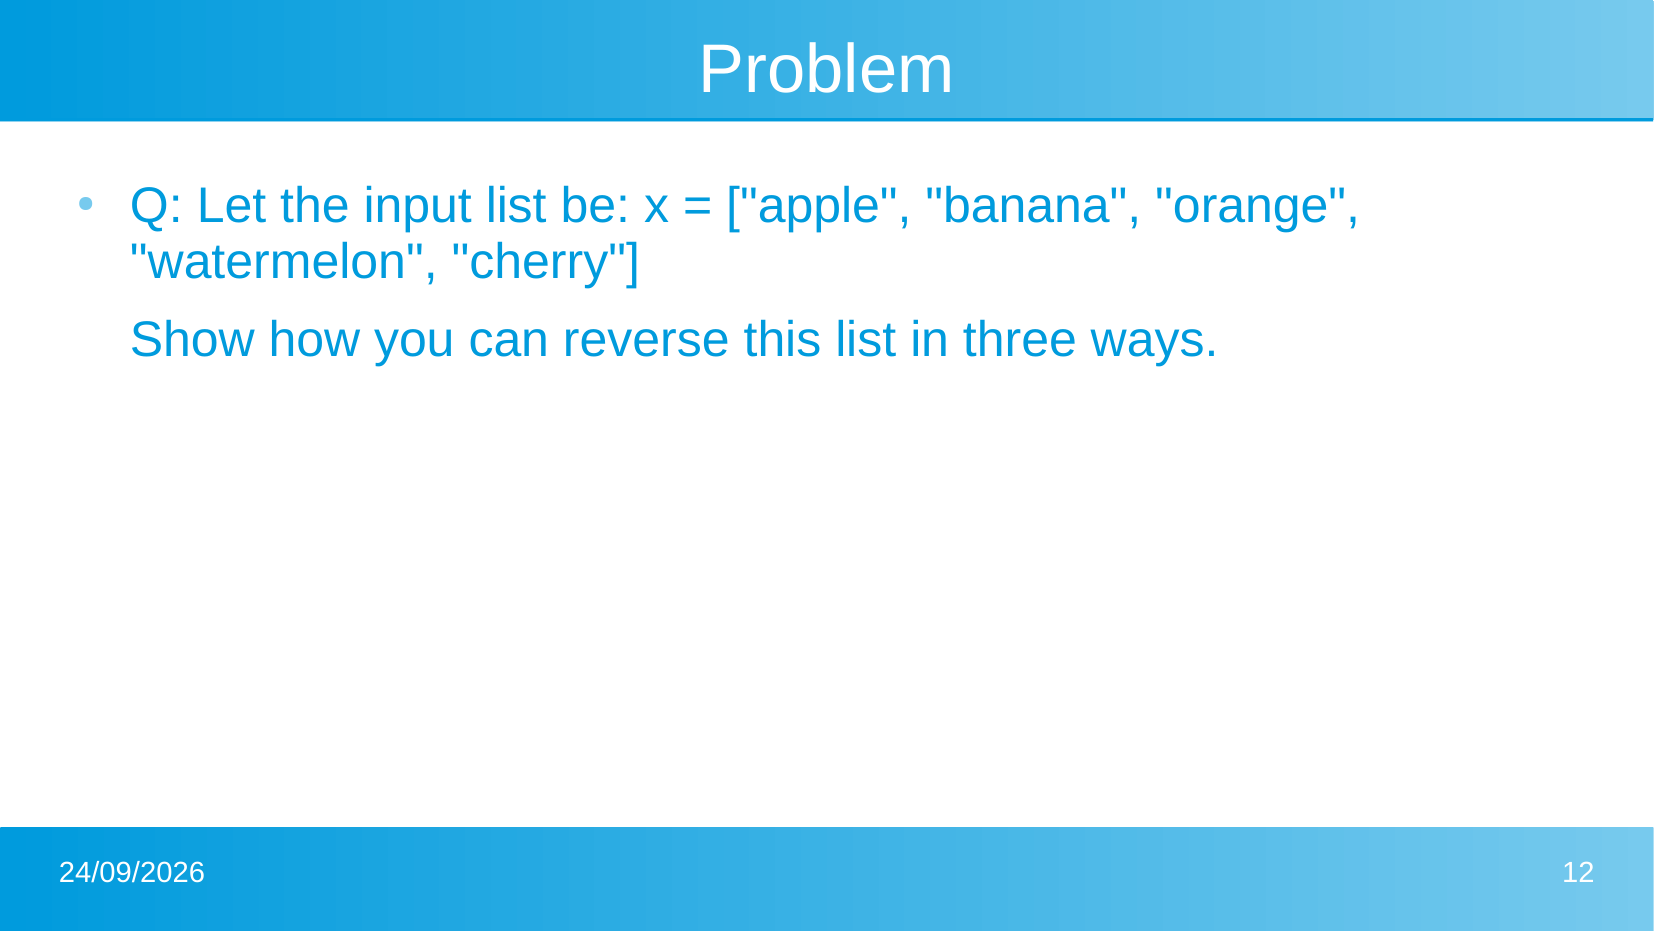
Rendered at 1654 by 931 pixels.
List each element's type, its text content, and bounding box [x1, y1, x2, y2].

list Q: Let the input list be: x = ["apple", "banana", "orange", "watermelon", "cherry"] Show how you can reverse this list in three ways. [59, 177, 1595, 768]
title Problem [59, 29, 1595, 108]
